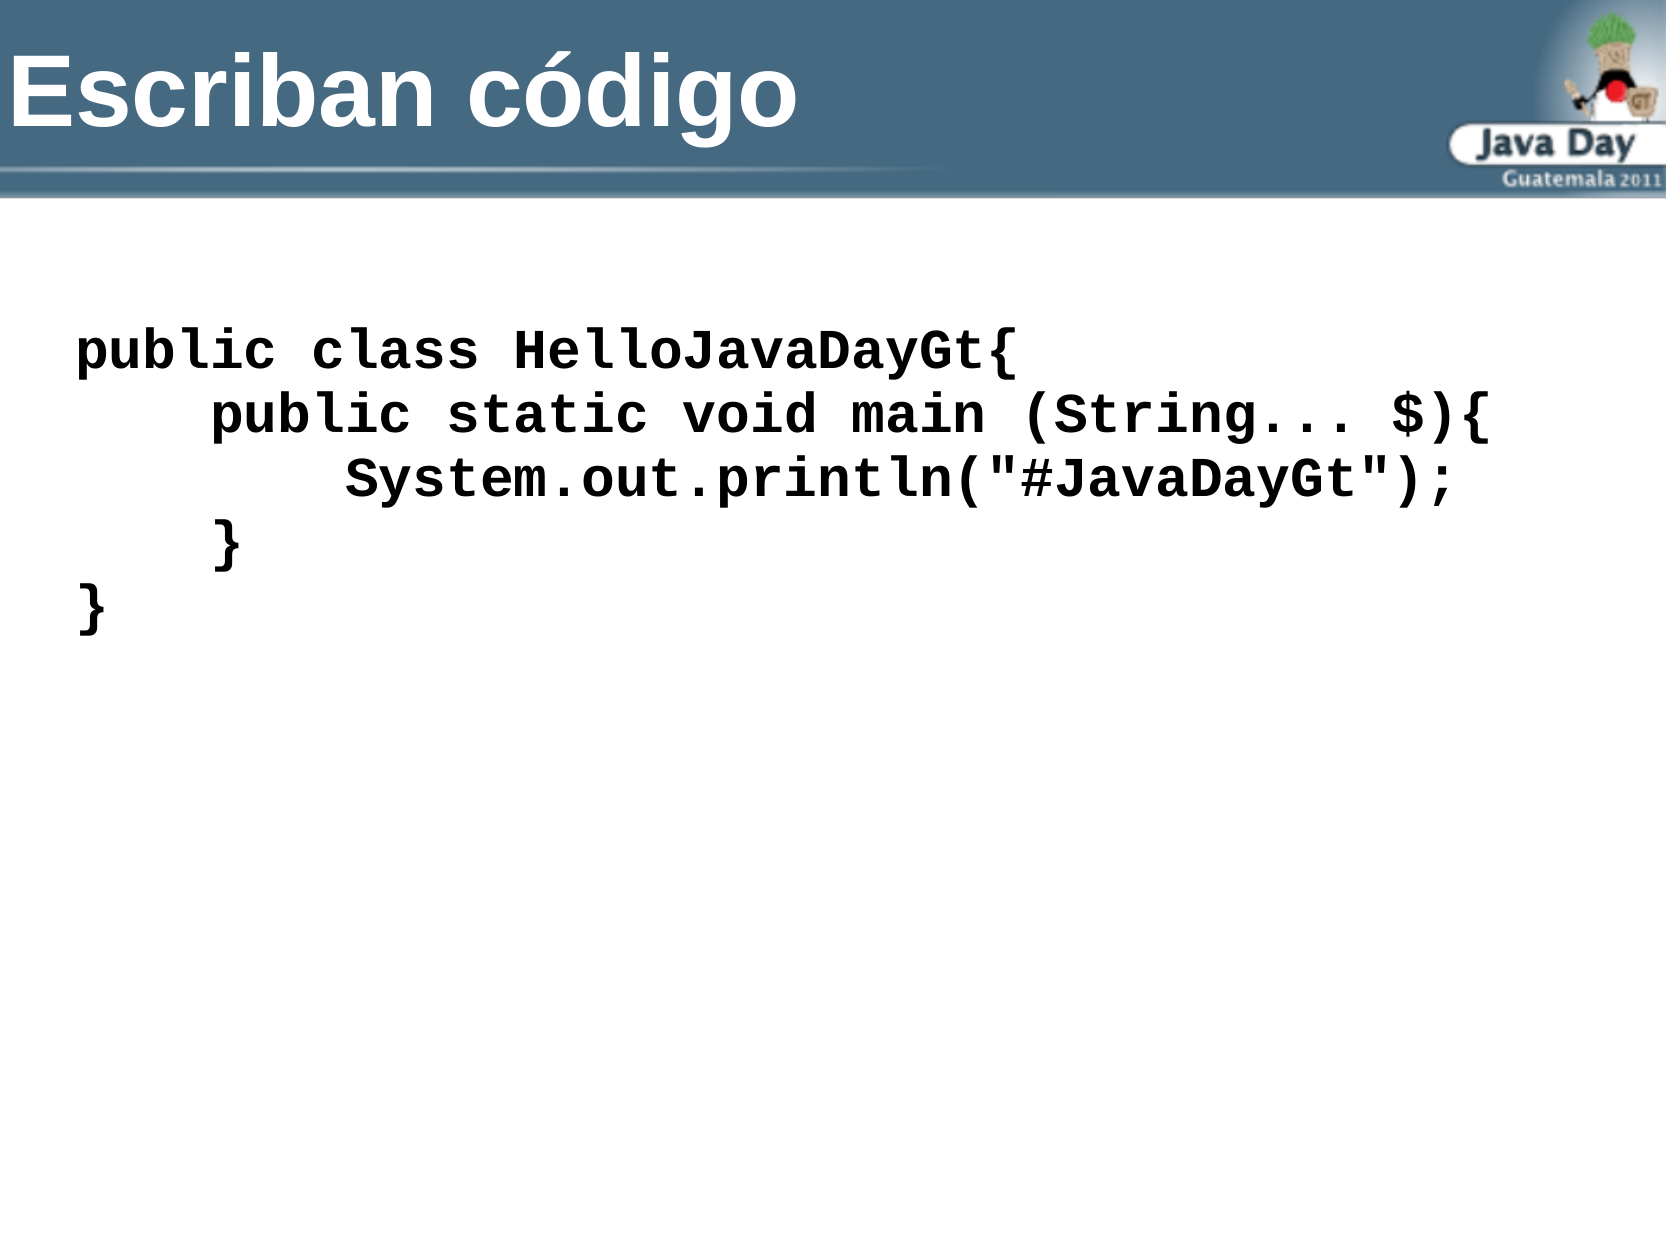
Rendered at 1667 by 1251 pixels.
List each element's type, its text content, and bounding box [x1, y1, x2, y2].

picture [0, 0, 1666, 200]
text_box public class HelloJavaDayGt{ public static void main (String... $){ System.out.println("#JavaDayGt"); } } [74, 317, 1585, 638]
text_box Escriban código [7, 33, 1502, 151]
